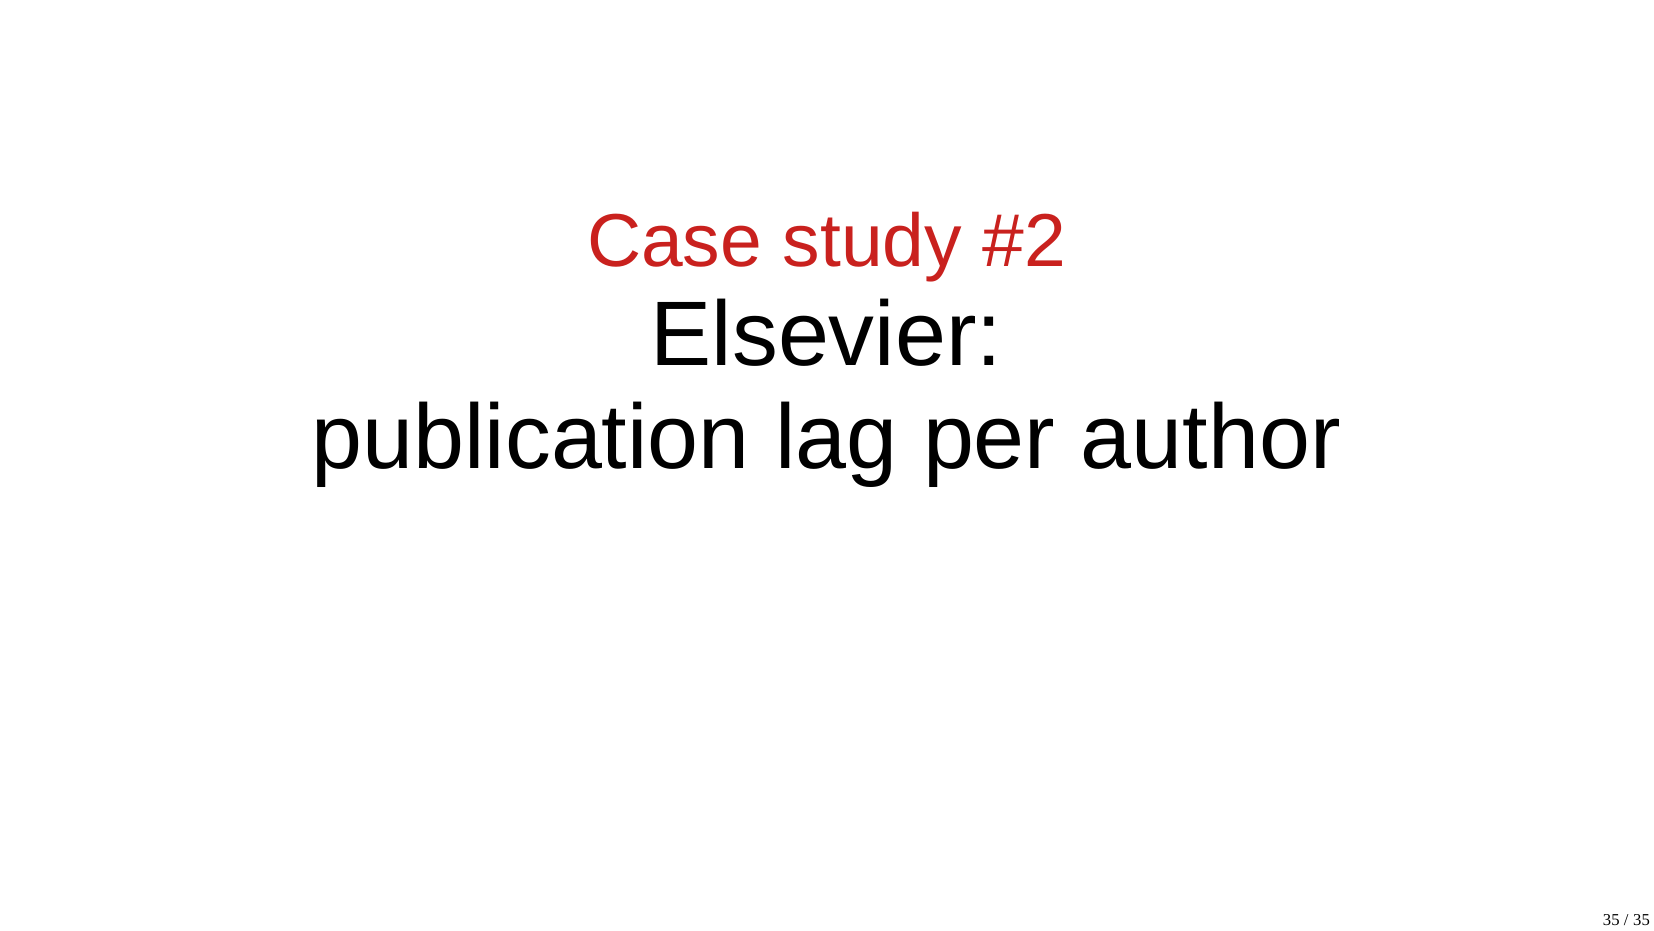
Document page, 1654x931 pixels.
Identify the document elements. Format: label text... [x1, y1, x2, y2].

title Case study #2 Elsevier: publication lag per author [82, 161, 1571, 526]
